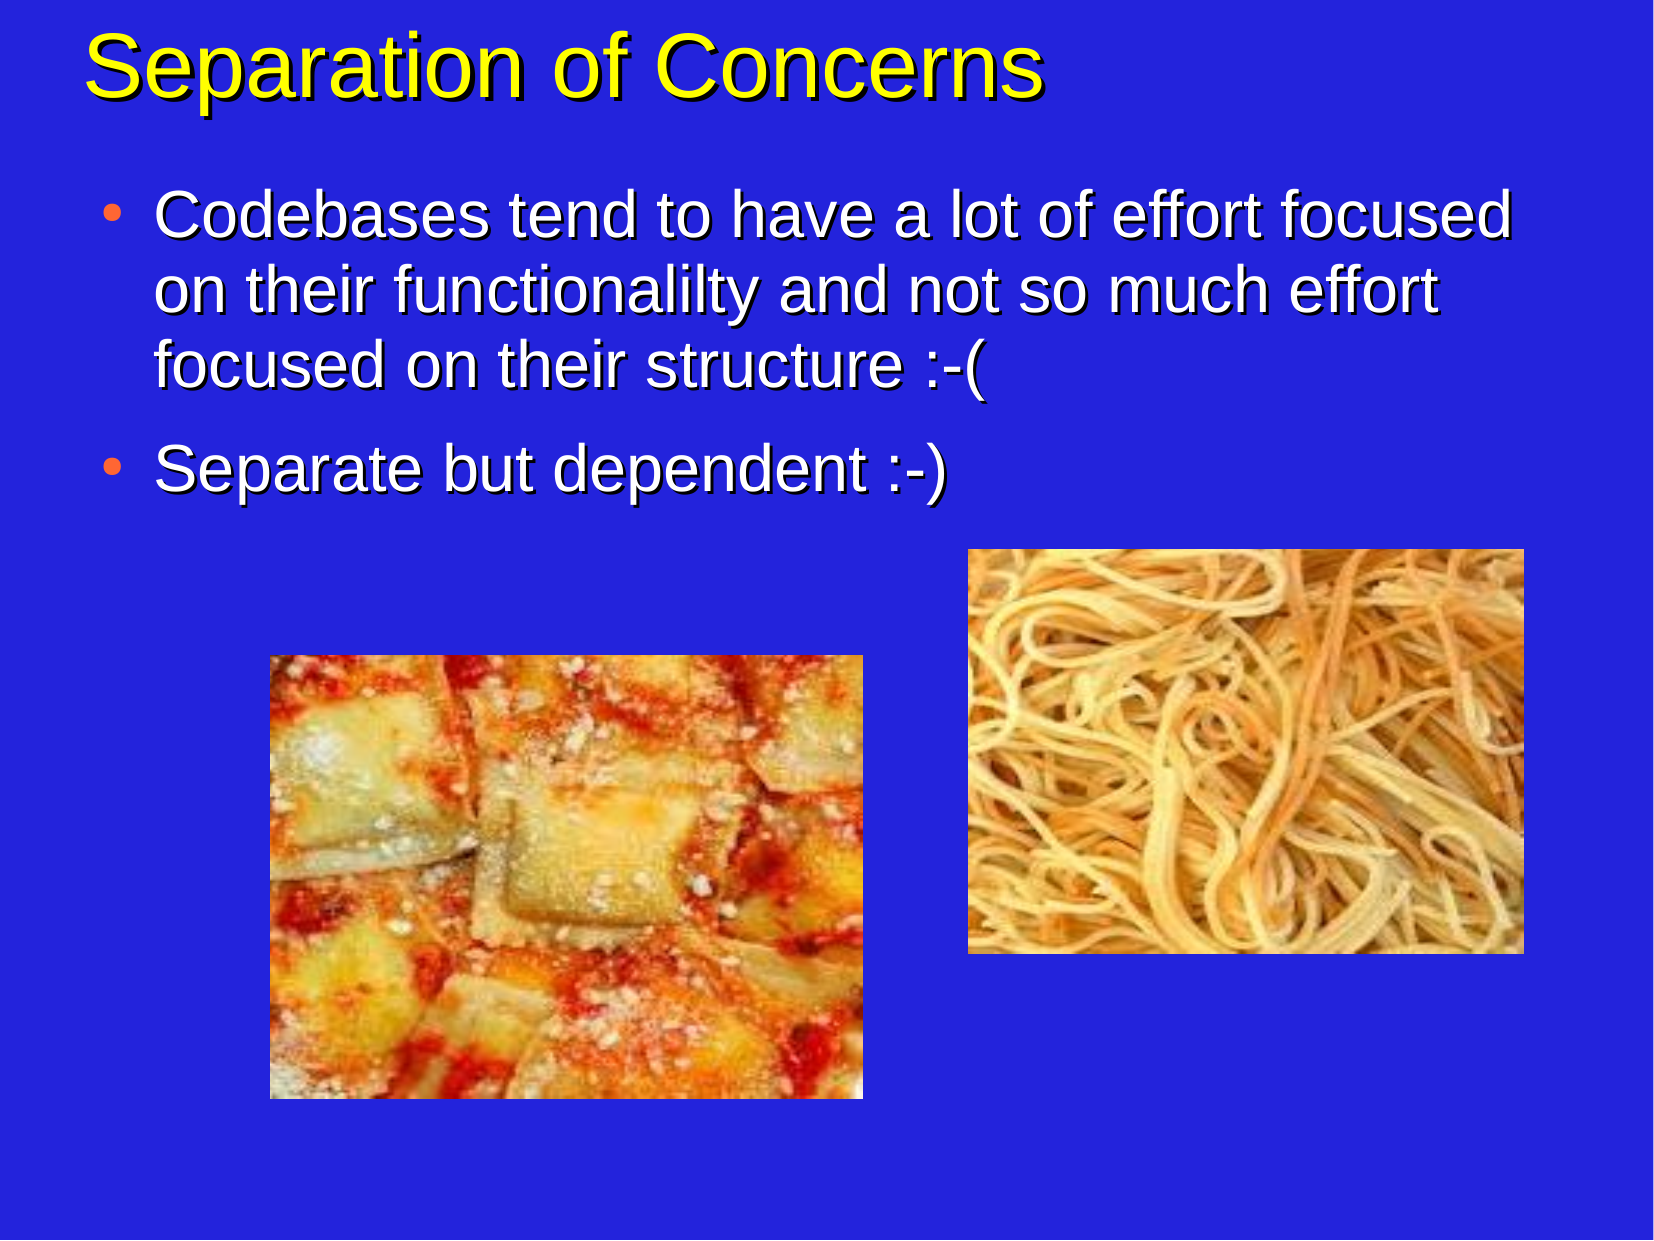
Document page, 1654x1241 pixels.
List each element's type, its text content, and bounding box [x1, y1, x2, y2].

list Codebases tend to have a lot of effort focused on their functionalilty and not so much effort focused on their structure :-( Separate but dependent :-) [82, 177, 1571, 1182]
title Separation of Concerns [82, 2, 1571, 130]
picture [968, 549, 1524, 954]
picture [270, 655, 863, 1099]
